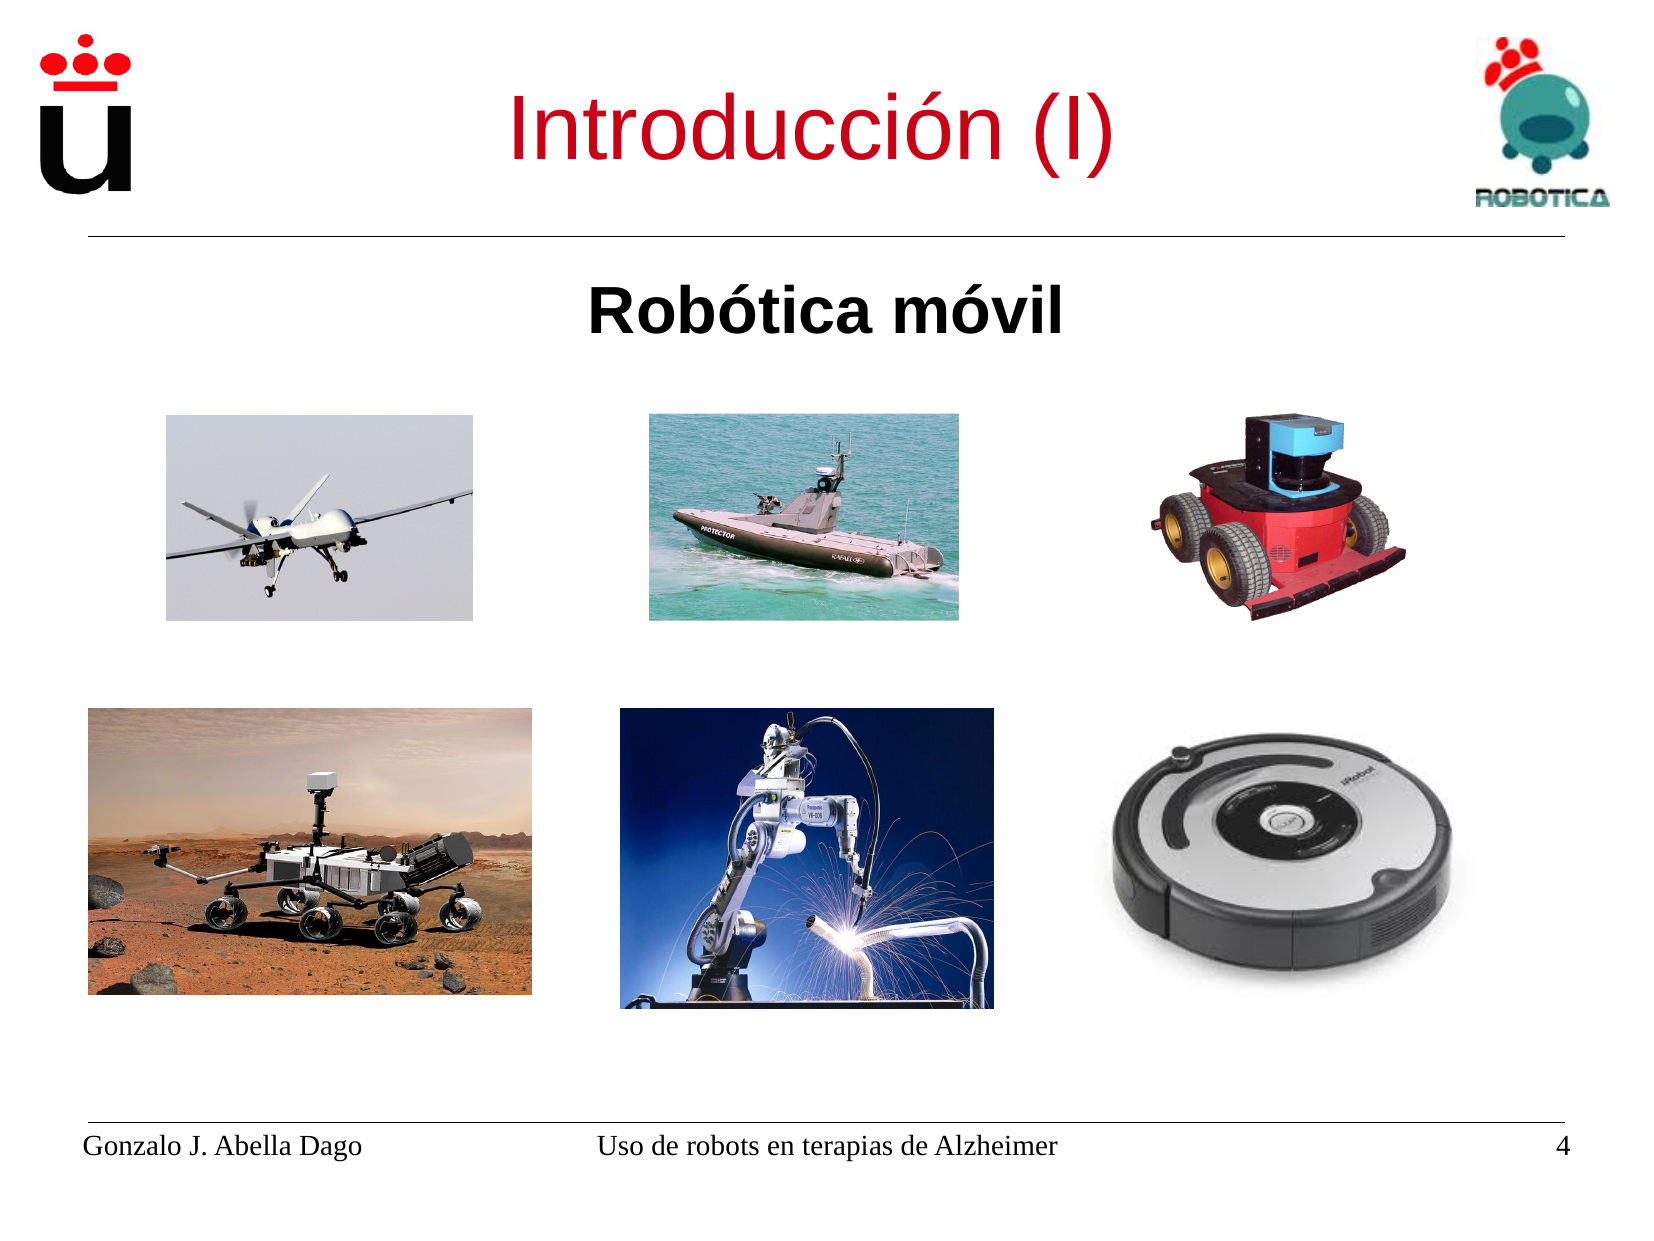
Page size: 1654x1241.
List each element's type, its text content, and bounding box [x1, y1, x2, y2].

picture [1151, 413, 1406, 621]
picture [29, 29, 148, 207]
picture [166, 415, 473, 621]
picture [88, 708, 532, 995]
text_box Robótica móvil [88, 265, 1565, 356]
title Introducción (I) [206, 76, 1418, 180]
picture [649, 413, 959, 621]
picture [1077, 708, 1477, 1017]
picture [1476, 37, 1610, 207]
picture [620, 708, 994, 1009]
